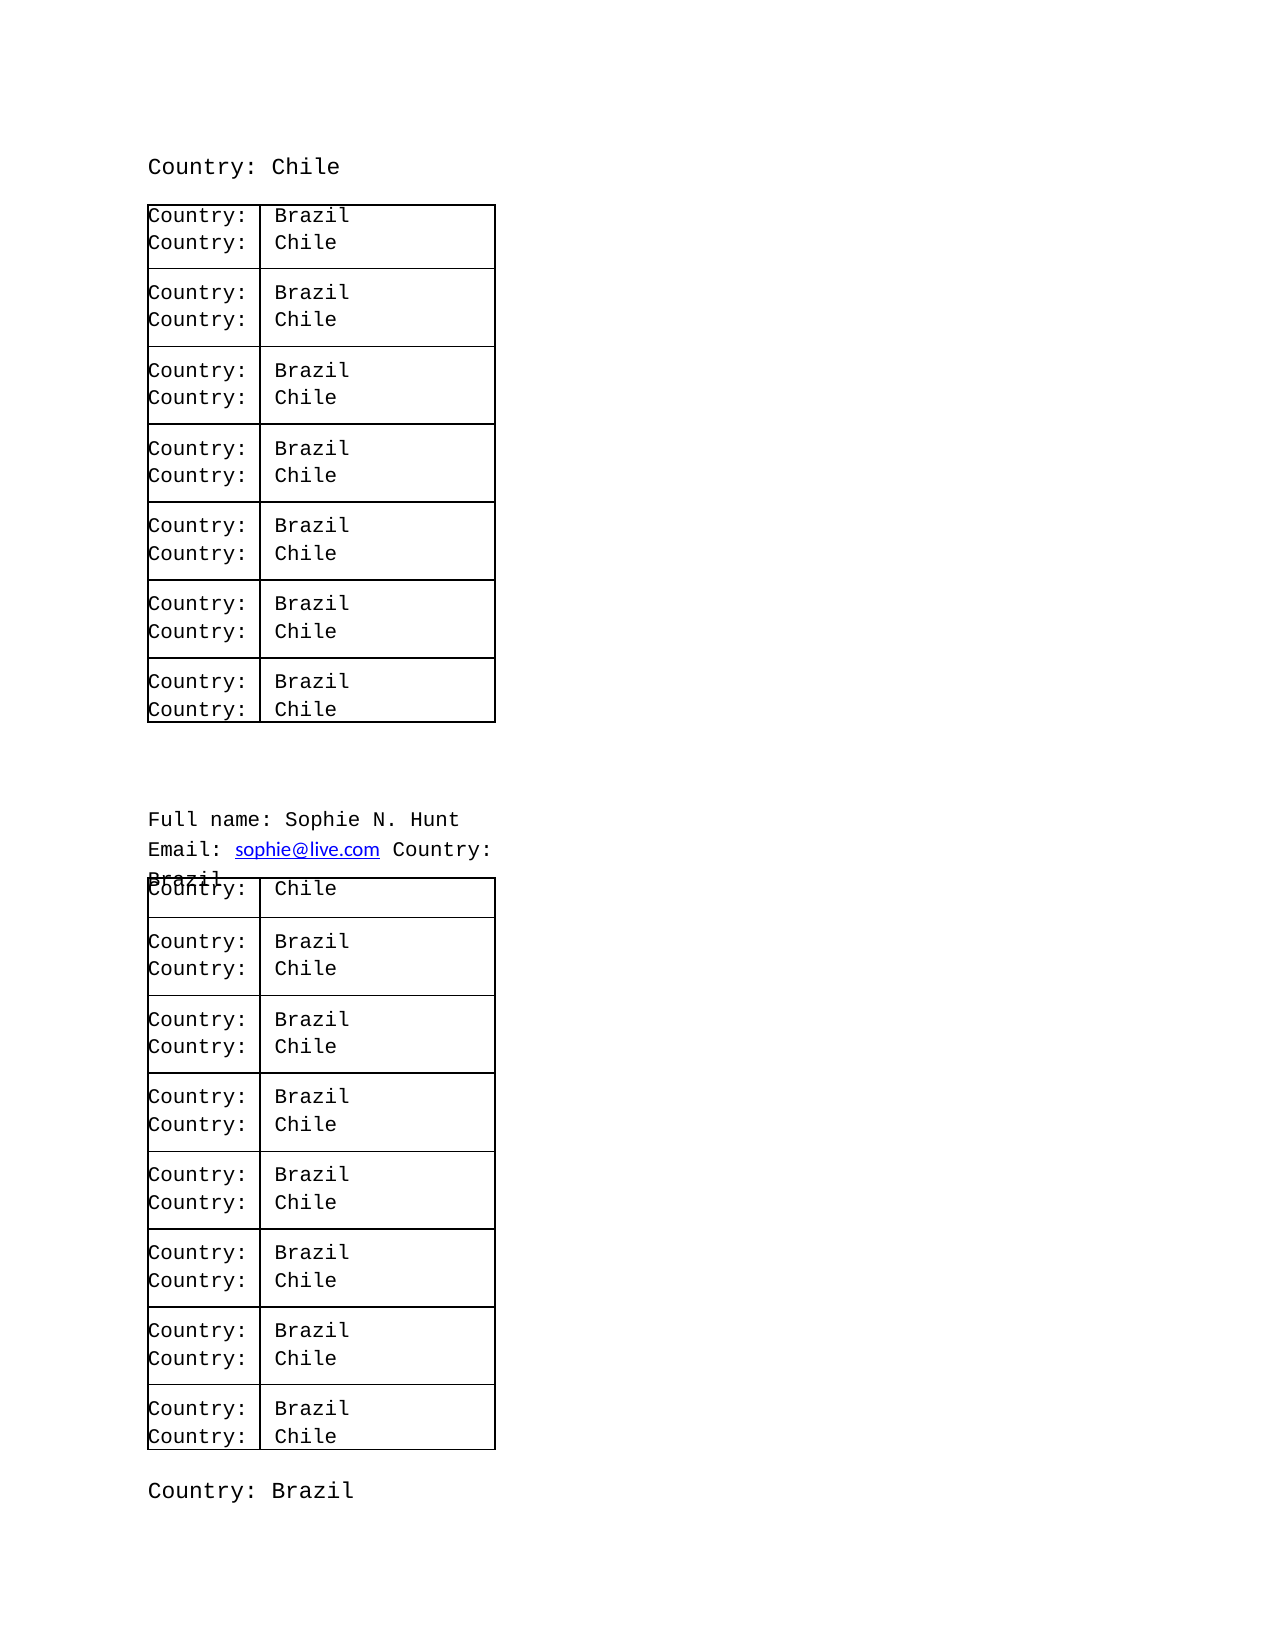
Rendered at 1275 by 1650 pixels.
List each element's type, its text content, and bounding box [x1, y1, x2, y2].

text_box Country: Chile [147, 152, 344, 178]
table_cell Brazil Chile [261, 581, 494, 657]
table_cell Country: Country: [149, 425, 259, 501]
table_cell Brazil Chile [261, 347, 494, 423]
text_box Full name: Sophie N. Hunt Email: sophie@live.com Country: Brazil [147, 800, 495, 877]
table_cell Country: Country: [149, 347, 259, 423]
table_cell Brazil Chile [261, 1074, 494, 1151]
table_cell Country: Country: [149, 1308, 259, 1384]
text_box Country: Brazil [147, 1475, 358, 1502]
table_cell Brazil Chile [261, 269, 494, 346]
table_cell Country: Country: [149, 503, 259, 579]
table_cell Country: Country: [149, 918, 259, 995]
table_cell Country: Country: [149, 1385, 259, 1449]
table_cell Brazil Chile [261, 503, 494, 579]
table_cell Brazil Chile [261, 659, 494, 721]
table_cell Brazil Chile [261, 1308, 494, 1384]
table_cell Country: Country: [149, 581, 259, 657]
table_cell Brazil Chile [261, 425, 494, 501]
table_cell Country: Country: [149, 659, 259, 721]
table_cell Country: Country: [149, 1152, 259, 1228]
table_header Country: [149, 879, 259, 917]
table_header Chile [261, 879, 494, 917]
table_header Brazil Chile [261, 206, 494, 268]
table_cell Country: Country: [149, 1074, 259, 1151]
table_cell Country: Country: [149, 996, 259, 1072]
table_cell Country: Country: [149, 269, 259, 346]
table_cell Brazil Chile [261, 918, 494, 995]
table_cell Brazil Chile [261, 996, 494, 1072]
table_header Country: Country: [149, 206, 259, 268]
table_cell Brazil Chile [261, 1152, 494, 1228]
table_cell Country: Country: [149, 1230, 259, 1306]
table_cell Brazil Chile [261, 1385, 494, 1449]
table_cell Brazil Chile [261, 1230, 494, 1306]
